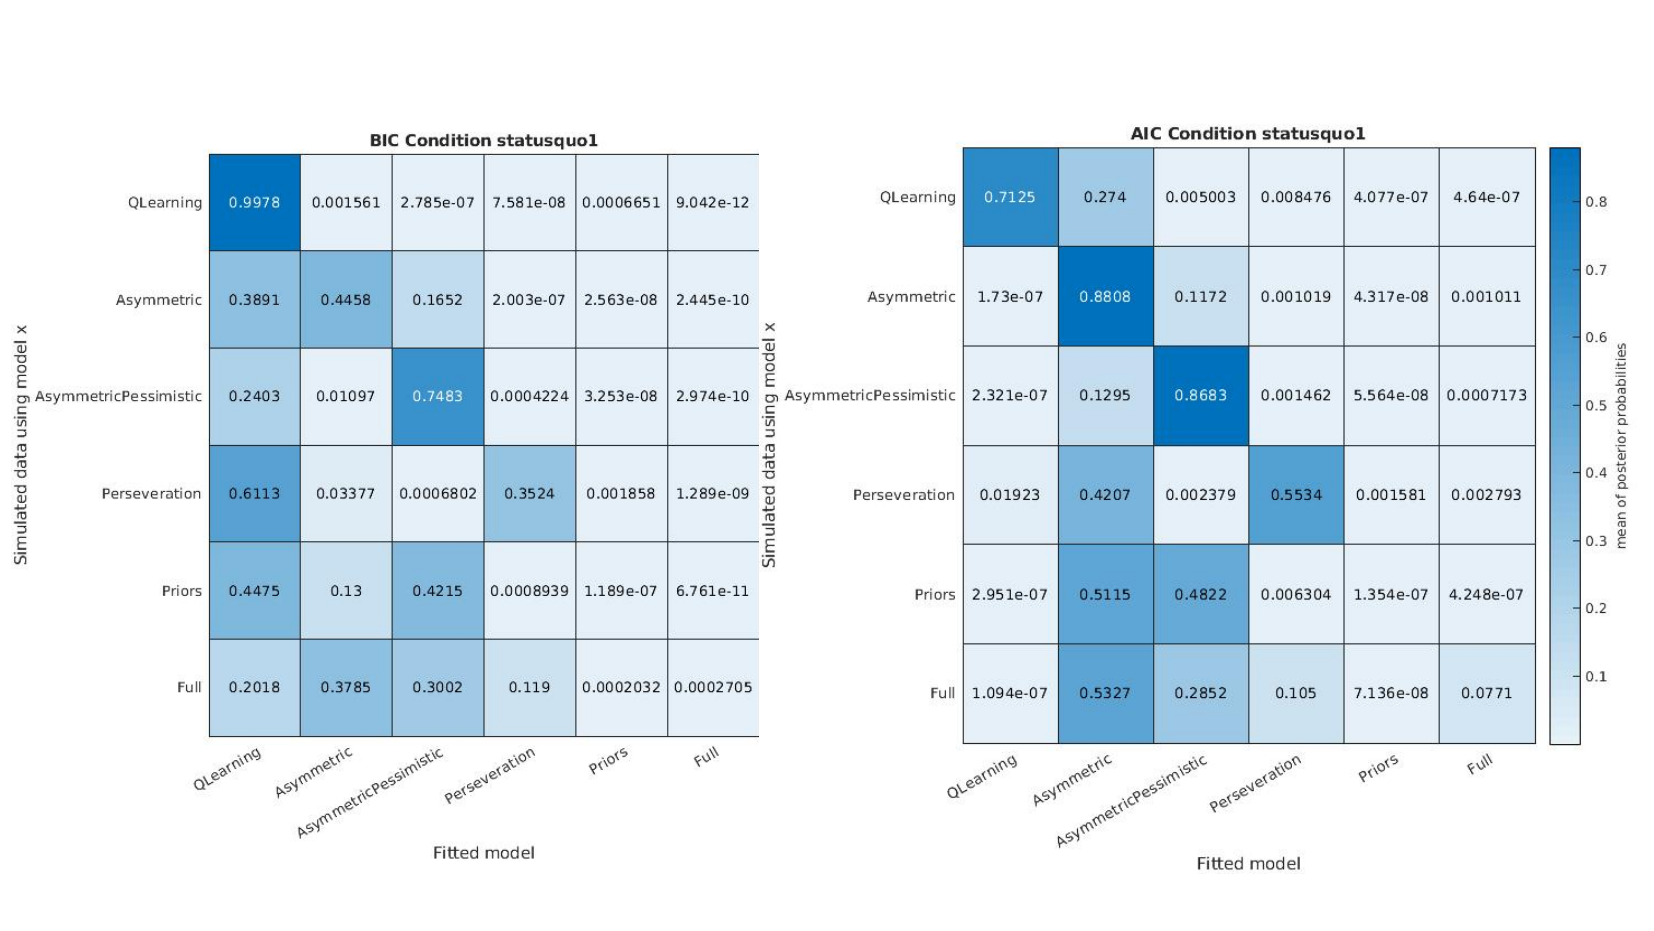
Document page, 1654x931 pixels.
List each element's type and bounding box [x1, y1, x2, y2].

picture [11, 88, 1654, 875]
